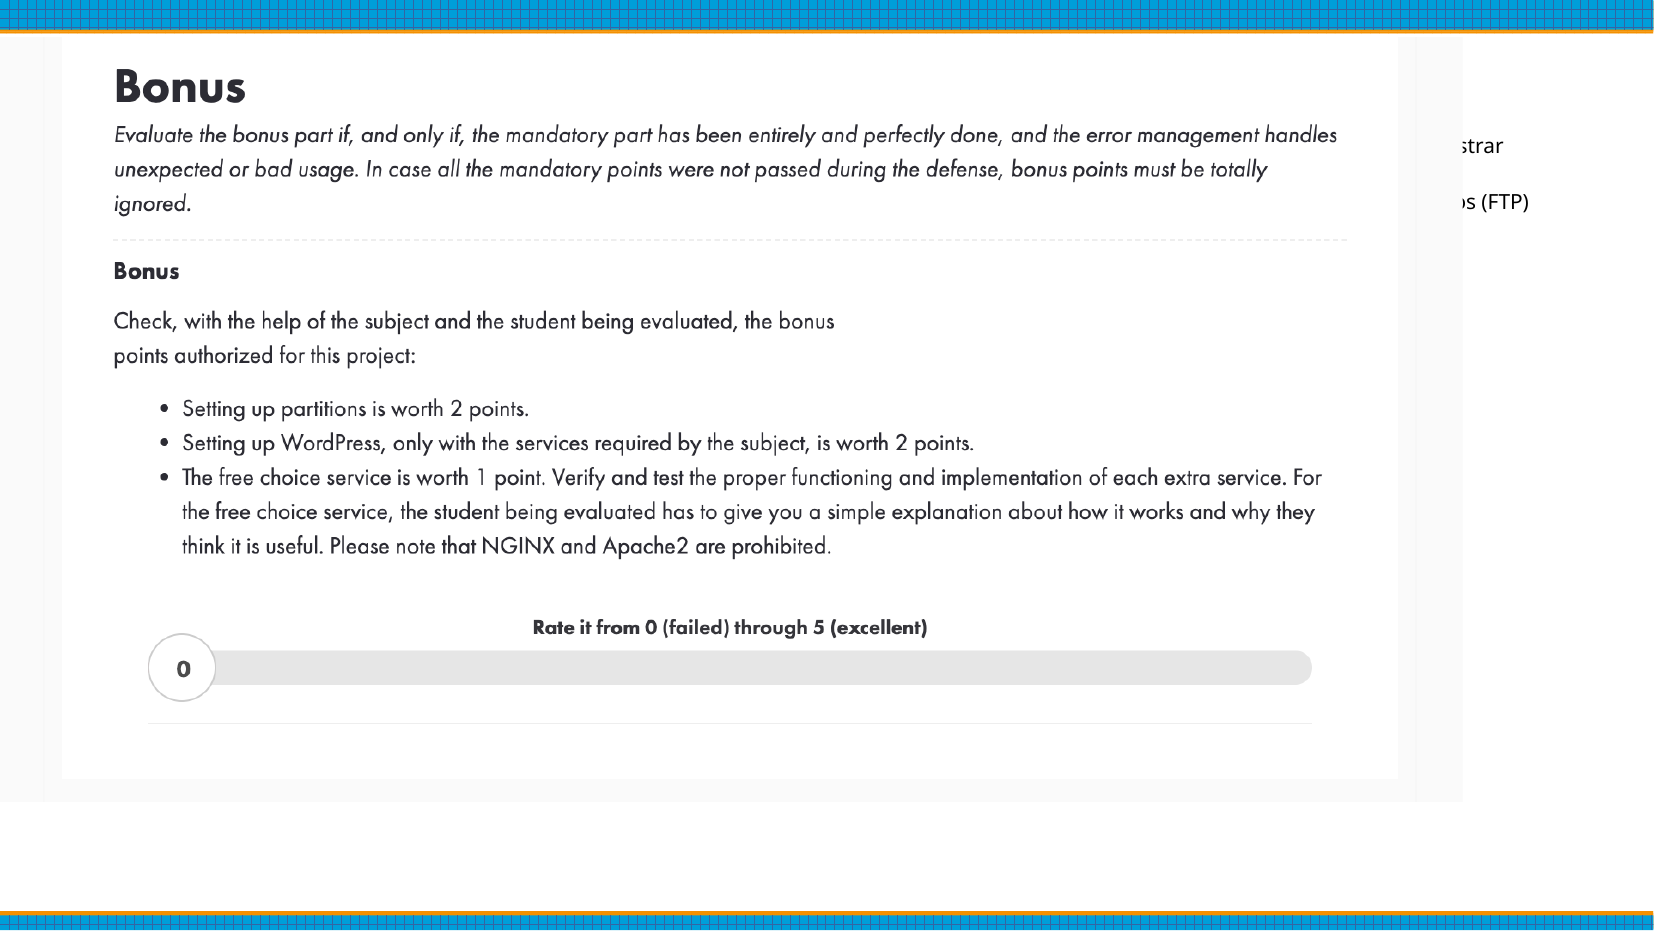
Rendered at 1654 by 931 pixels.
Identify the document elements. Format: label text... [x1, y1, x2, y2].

picture [0, 37, 1463, 802]
text_box Lighttpd servidor web Mariadb es unabase de datos Phpmyadmin aplicacion web para administrar DDBB Wordpress istema de gesion de contenidos (FTP) LiteSpeed software de servidor web Para entrar en Madirdb: Sudo mysql -u root -p SHOW DATABASES; https://localhost:7080/wp-admin/setup-config.php [1463, 57, 1550, 488]
